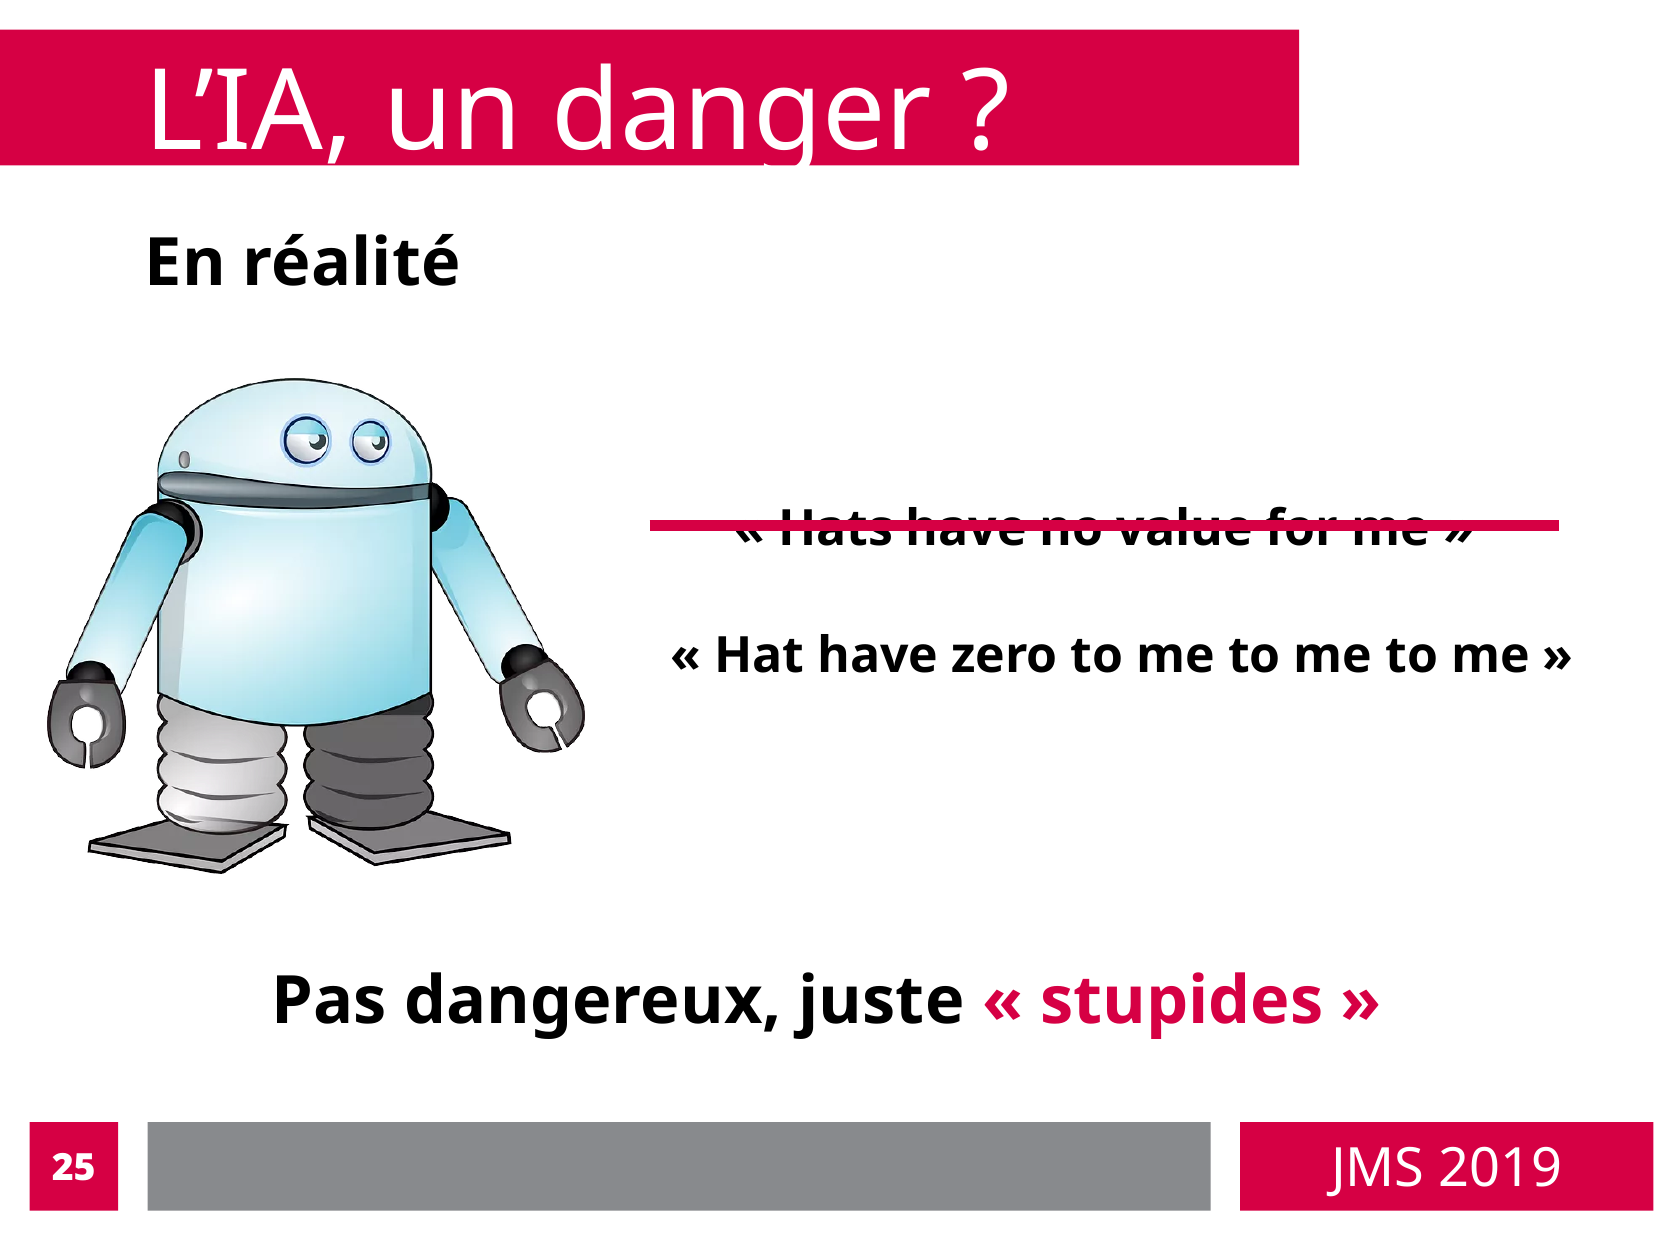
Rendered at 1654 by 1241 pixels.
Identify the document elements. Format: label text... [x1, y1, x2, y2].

title L’IA, un danger ? [0, 29, 1229, 178]
text_box « Hat have zero to me to me to me » [590, 587, 1654, 720]
text_box Pas dangereux, juste « stupides » [135, 913, 1518, 1083]
text_box « Hats have no value for me » [649, 489, 1560, 563]
picture [47, 461, 585, 875]
text_box En réalité [0, 58, 795, 461]
